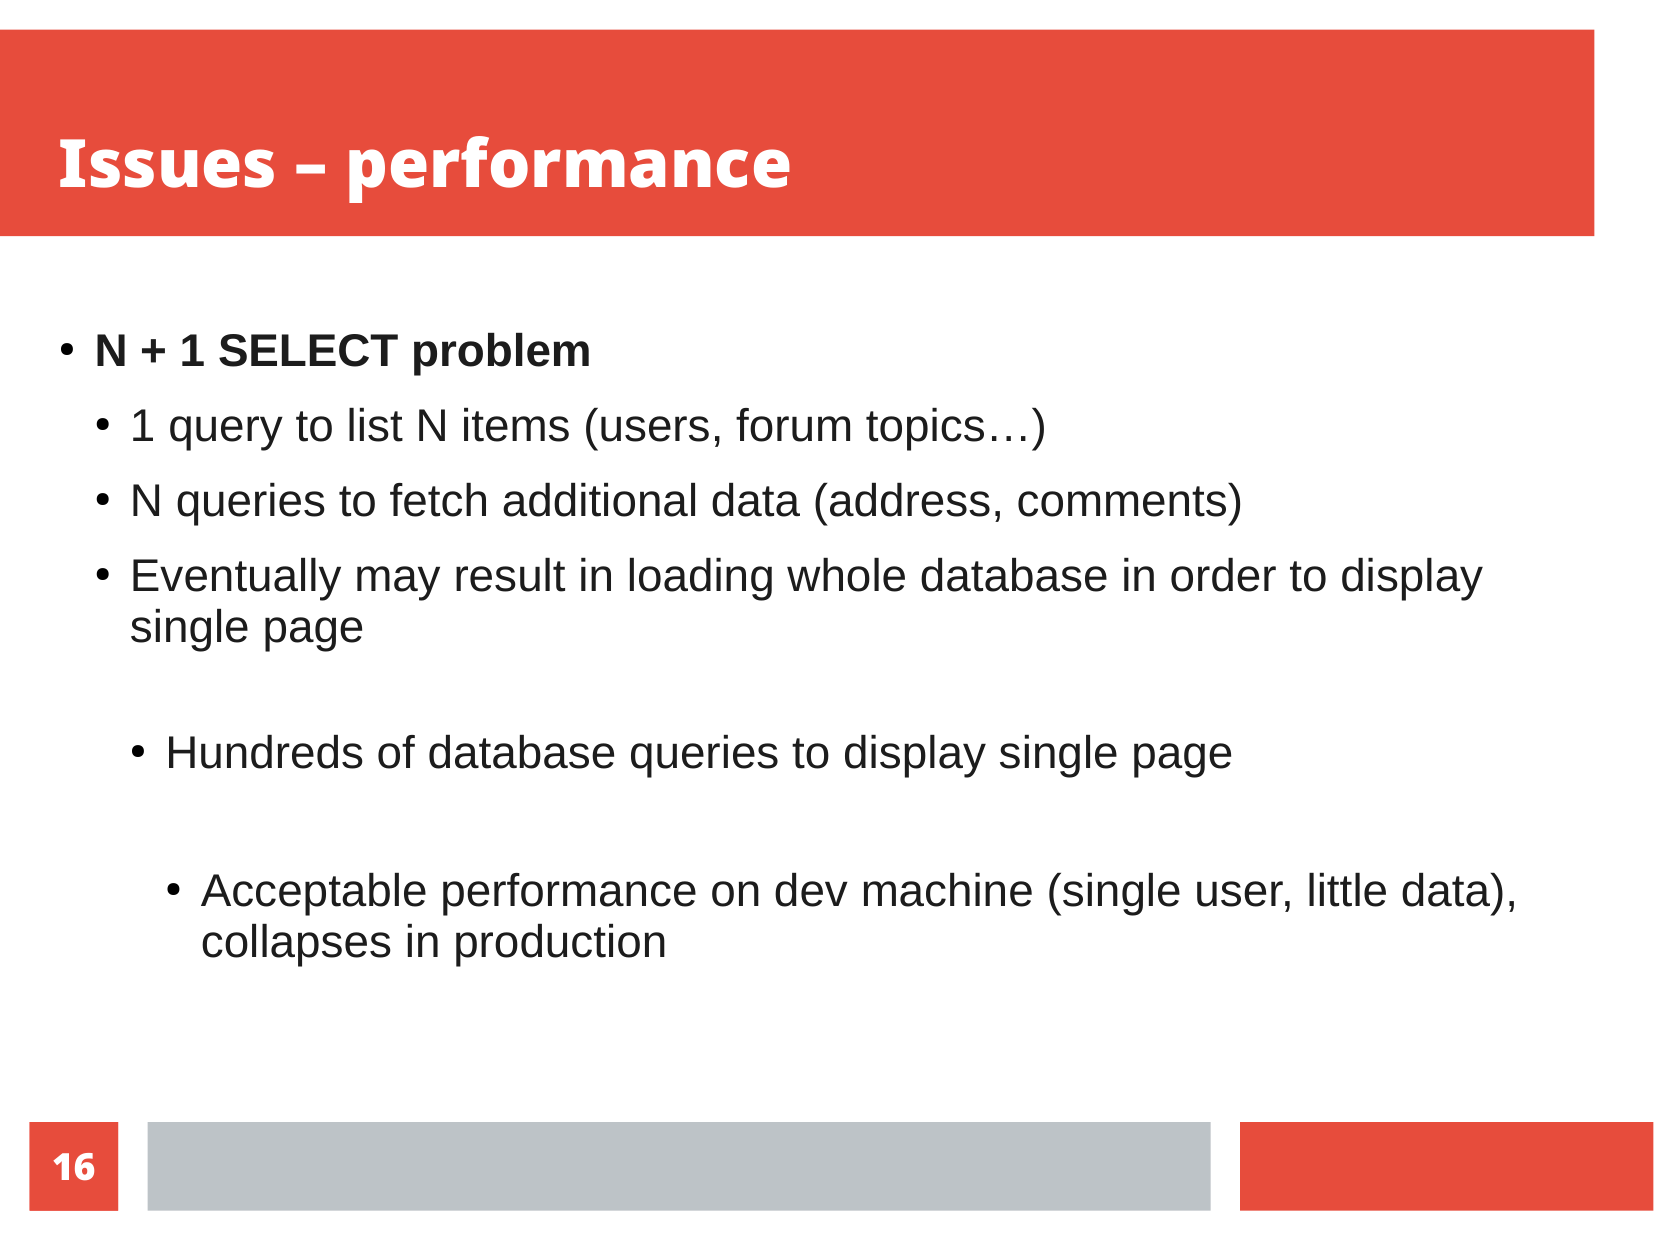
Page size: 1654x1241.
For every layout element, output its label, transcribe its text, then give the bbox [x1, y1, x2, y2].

title Issues – performance [59, 59, 1595, 207]
list N + 1 SELECT problem 1 query to list N items (users, forum topics…) N queries to fetch additional data (address, comments) Eventually may result in loading whole database in order to display single page Hundreds of database queries to display single page Acceptable performance on dev machine (single user, little data), collapses in production [59, 324, 1565, 1087]
